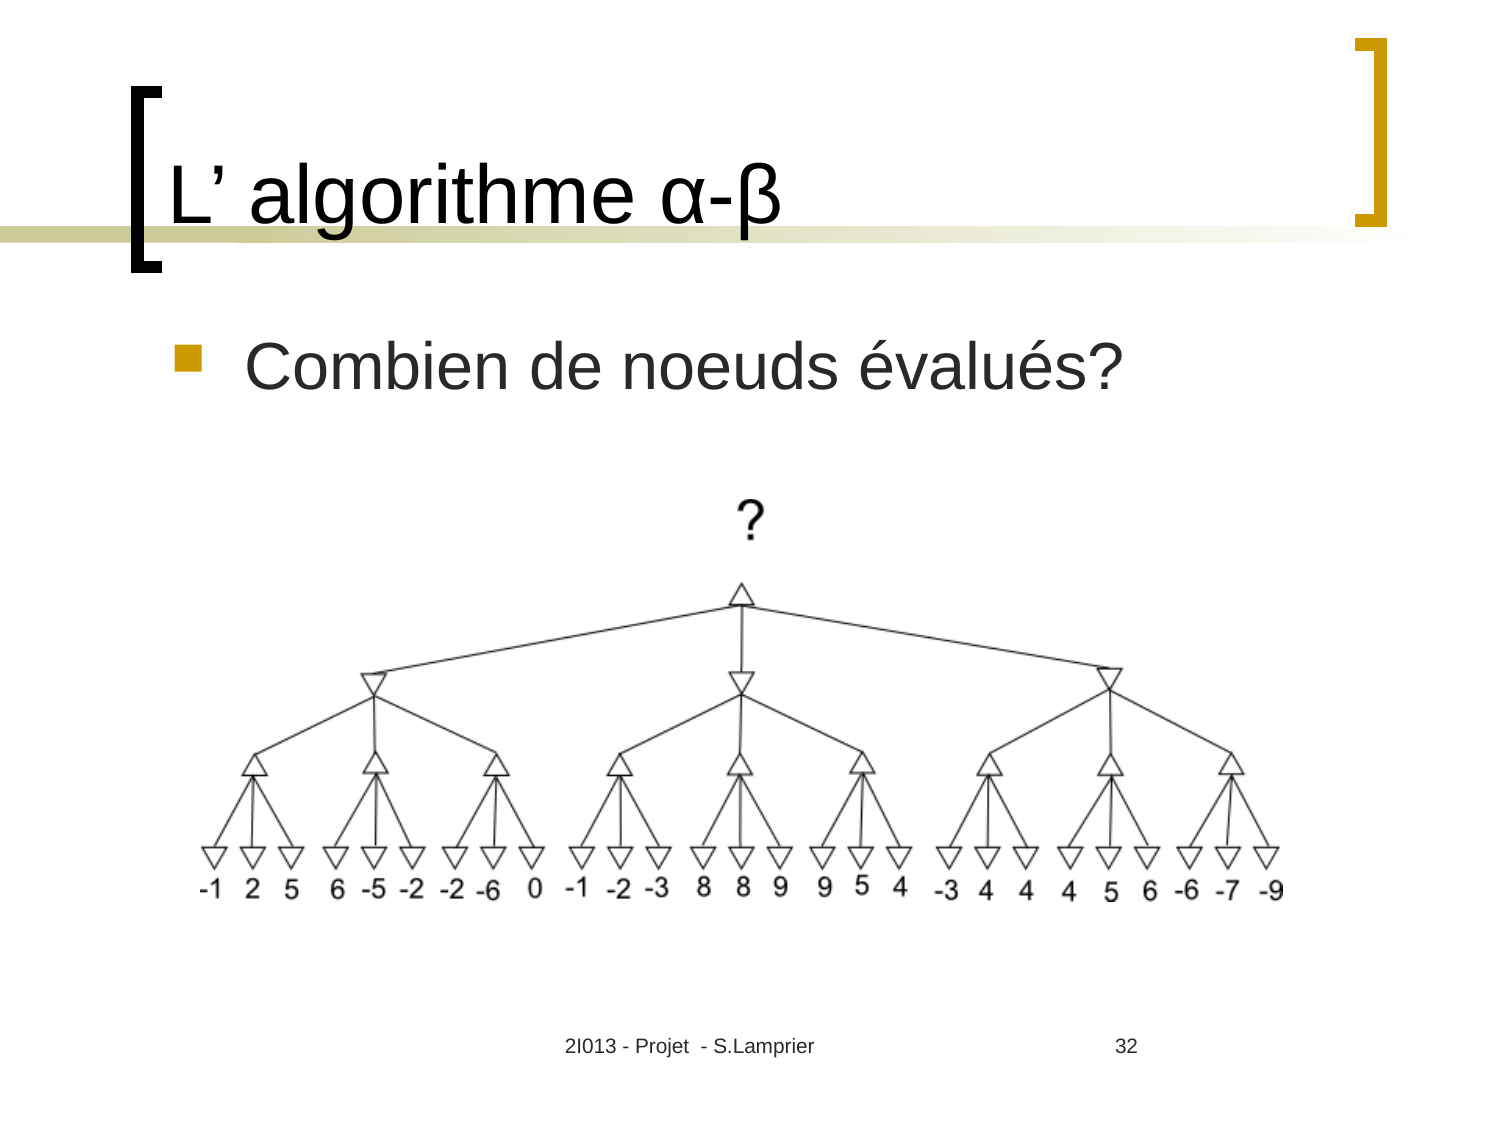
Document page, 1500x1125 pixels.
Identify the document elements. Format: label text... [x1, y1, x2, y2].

footer 2I013 - Projet - S.Lamprier [549, 1025, 1025, 1100]
slide_number <numéro> [1100, 1025, 1413, 1100]
text_box Combien de noeuds évalués? [155, 324, 1413, 1000]
title L’ algorithme α-β [152, 15, 1328, 248]
